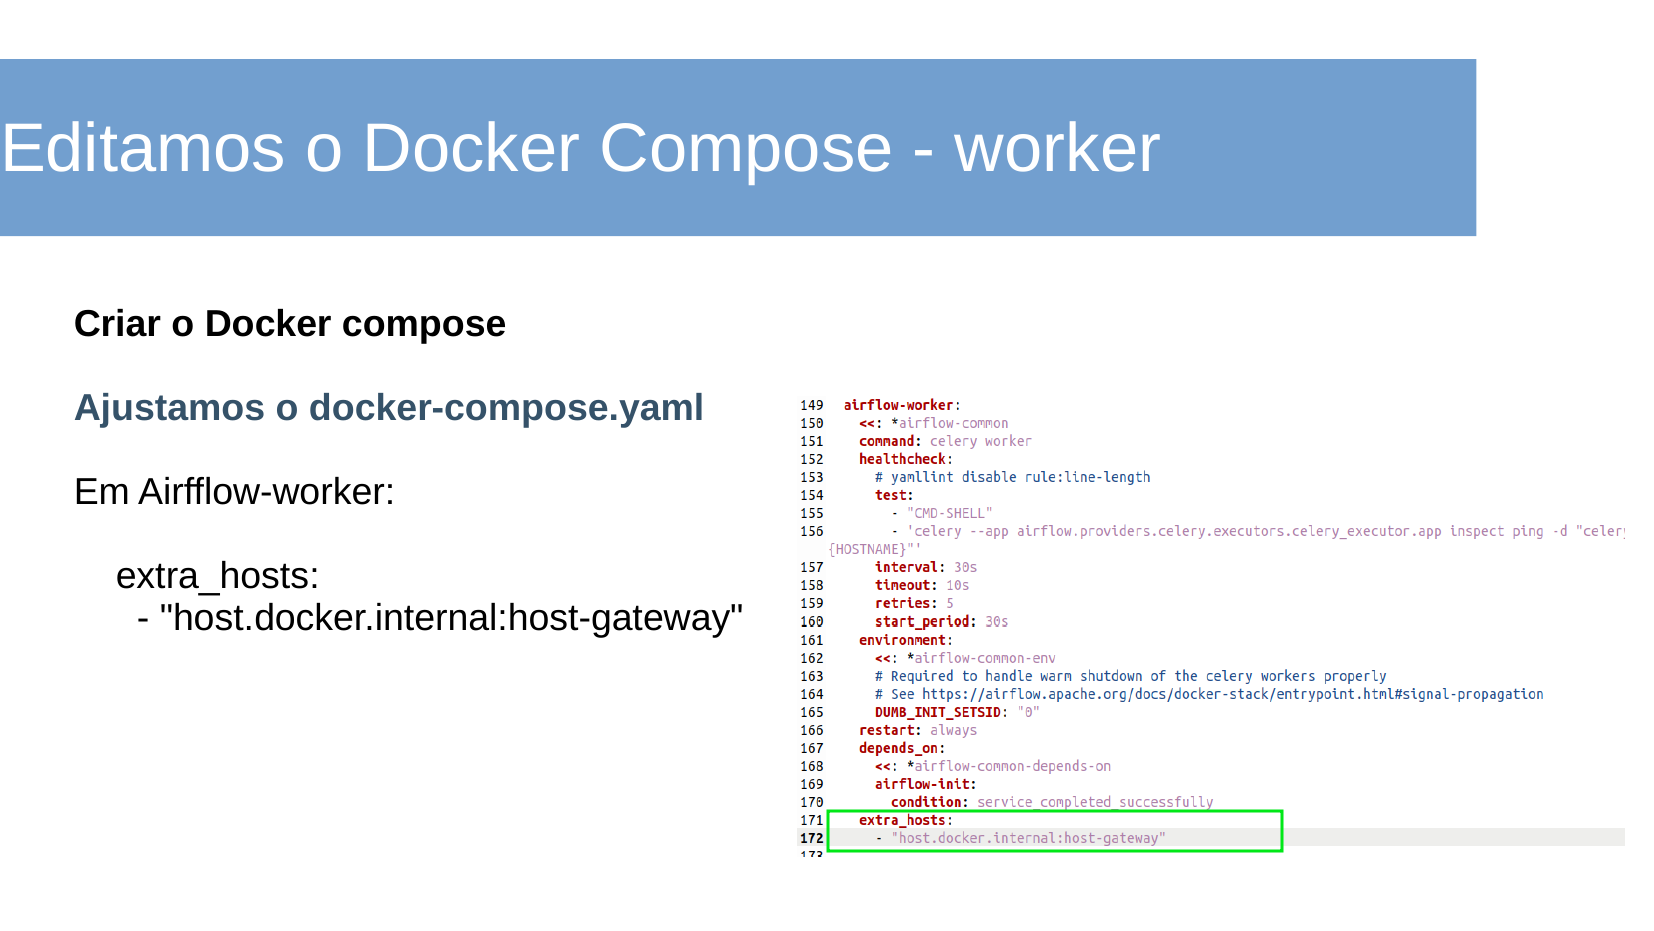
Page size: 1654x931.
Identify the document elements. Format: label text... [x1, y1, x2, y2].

title Editamos o Docker Compose - worker [0, 59, 1477, 237]
text_box Criar o Docker compose [59, 295, 827, 355]
picture [797, 396, 1625, 857]
text_box Ajustamos o docker-compose.yaml Em Airfflow-worker: extra_hosts: - "host.docker.internal:host-gateway" [59, 378, 798, 668]
